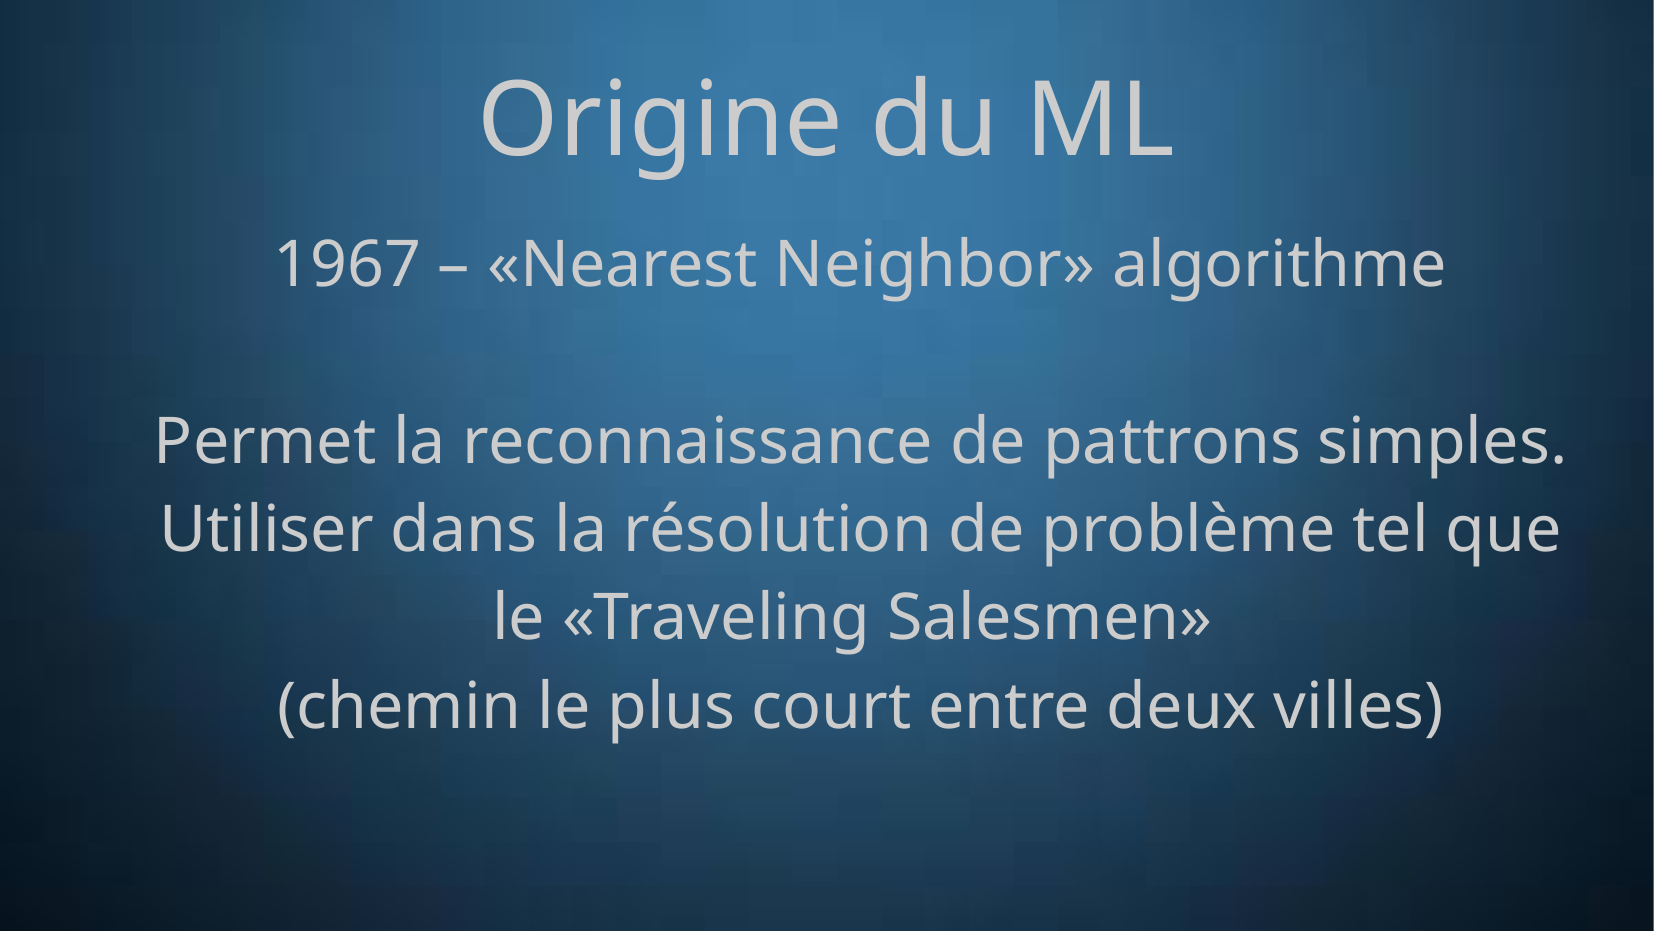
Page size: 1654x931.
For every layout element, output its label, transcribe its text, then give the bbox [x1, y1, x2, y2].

title Origine du ML [82, 37, 1571, 193]
list 1967 – «Nearest Neighbor» algorithme Permet la reconnaissance de pattrons simples. Utiliser dans la résolution de problème tel que le «Traveling Salesmen» (chemin le plus court entre deux villes) [82, 217, 1571, 758]
picture [0, 0, 1654, 931]
